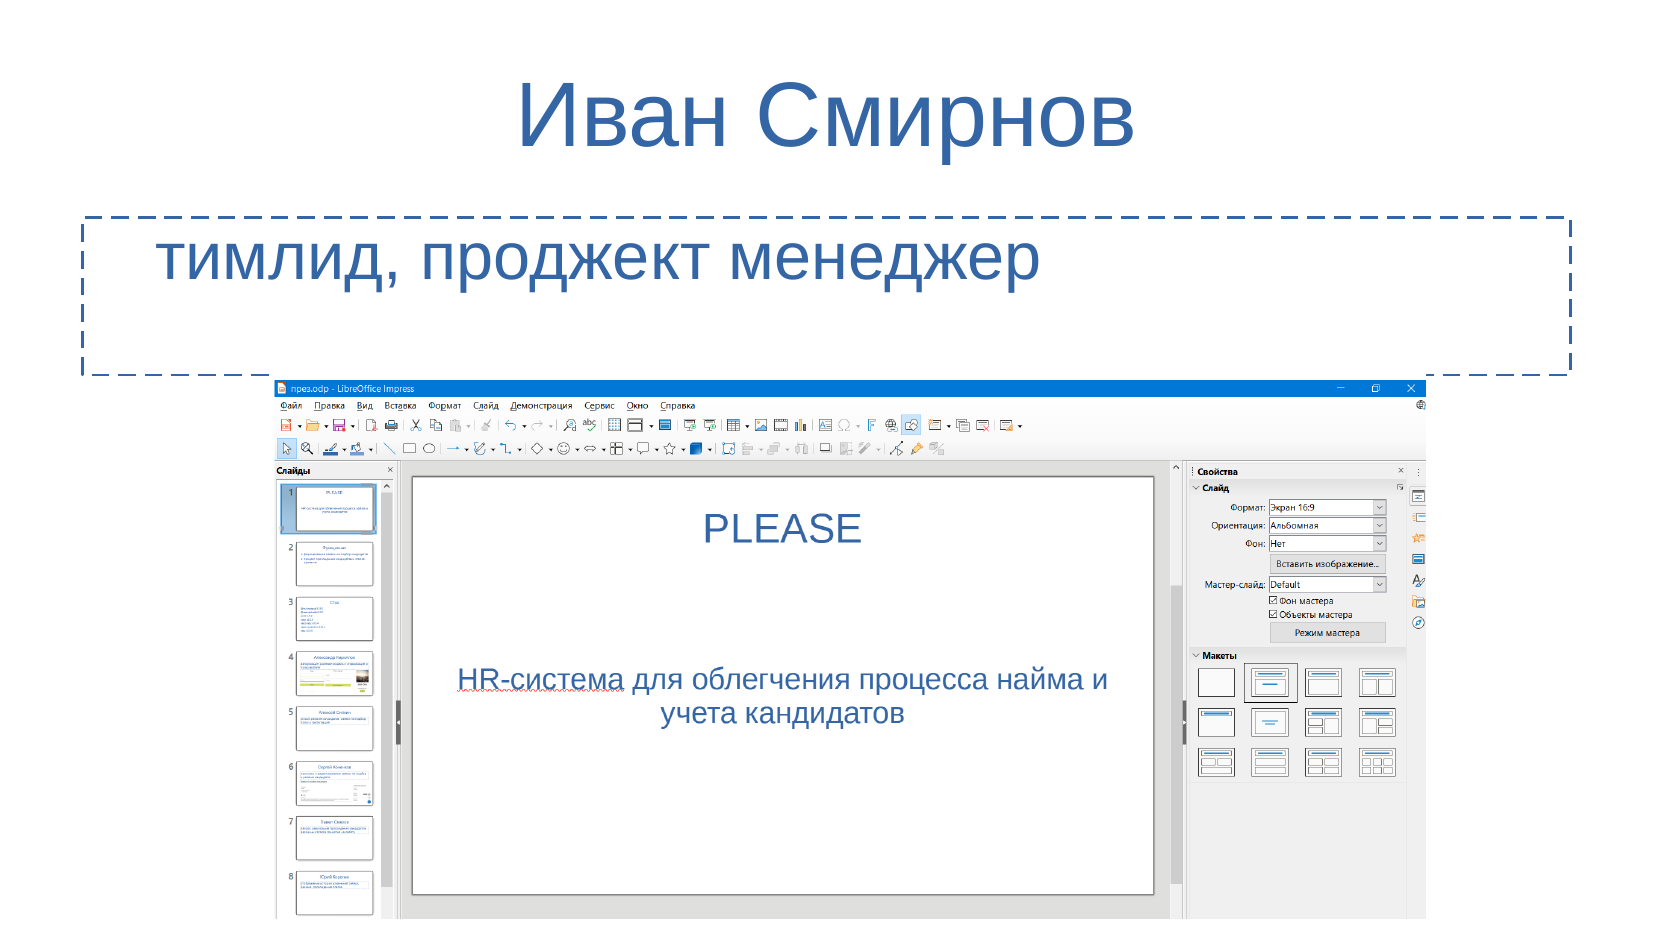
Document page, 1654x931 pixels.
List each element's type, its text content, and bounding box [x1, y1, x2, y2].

title Иван Смирнов [82, 37, 1571, 193]
list тимлид, проджект менеджер [82, 217, 1571, 376]
picture [270, 374, 1426, 919]
